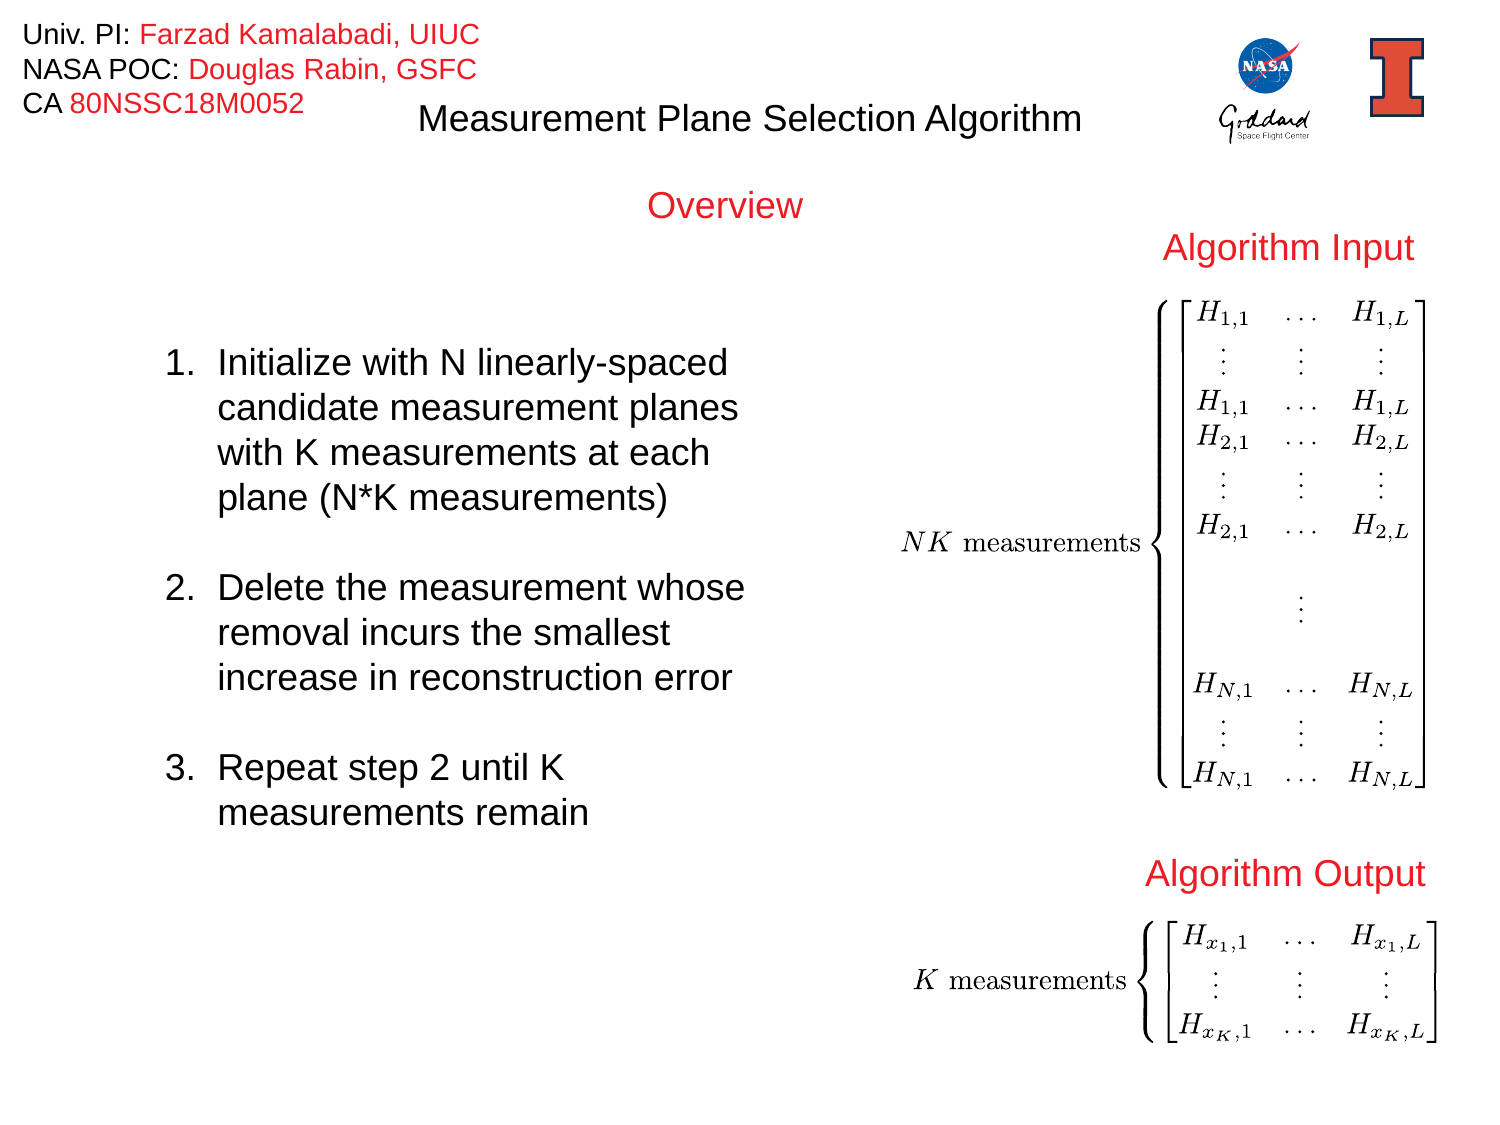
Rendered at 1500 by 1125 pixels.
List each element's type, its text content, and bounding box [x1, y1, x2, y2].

text_box Algorithm Input [1148, 219, 1430, 277]
picture [1370, 38, 1424, 90]
text_box Initialize with N linearly-spaced candidate measurement planes with K measurements at each plane (N*K measurements) Delete the measurement whose removal incurs the smallest increase in reconstruction error Repeat step 2 until K measurements remain [150, 330, 826, 872]
text_box Overview [632, 177, 818, 234]
text_box Univ. PI: Farzad Kamalabadi, UIUC NASA POC: Douglas Rabin, GSFC CA 80NSSC18M0052 [7, 7, 612, 135]
text_box Measurement Plane Selection Algorithm [45, 90, 1456, 147]
text_box [912, 920, 1446, 1043]
picture [1219, 38, 1310, 90]
text_box Algorithm Output [1130, 845, 1442, 903]
text_box [900, 299, 1435, 790]
